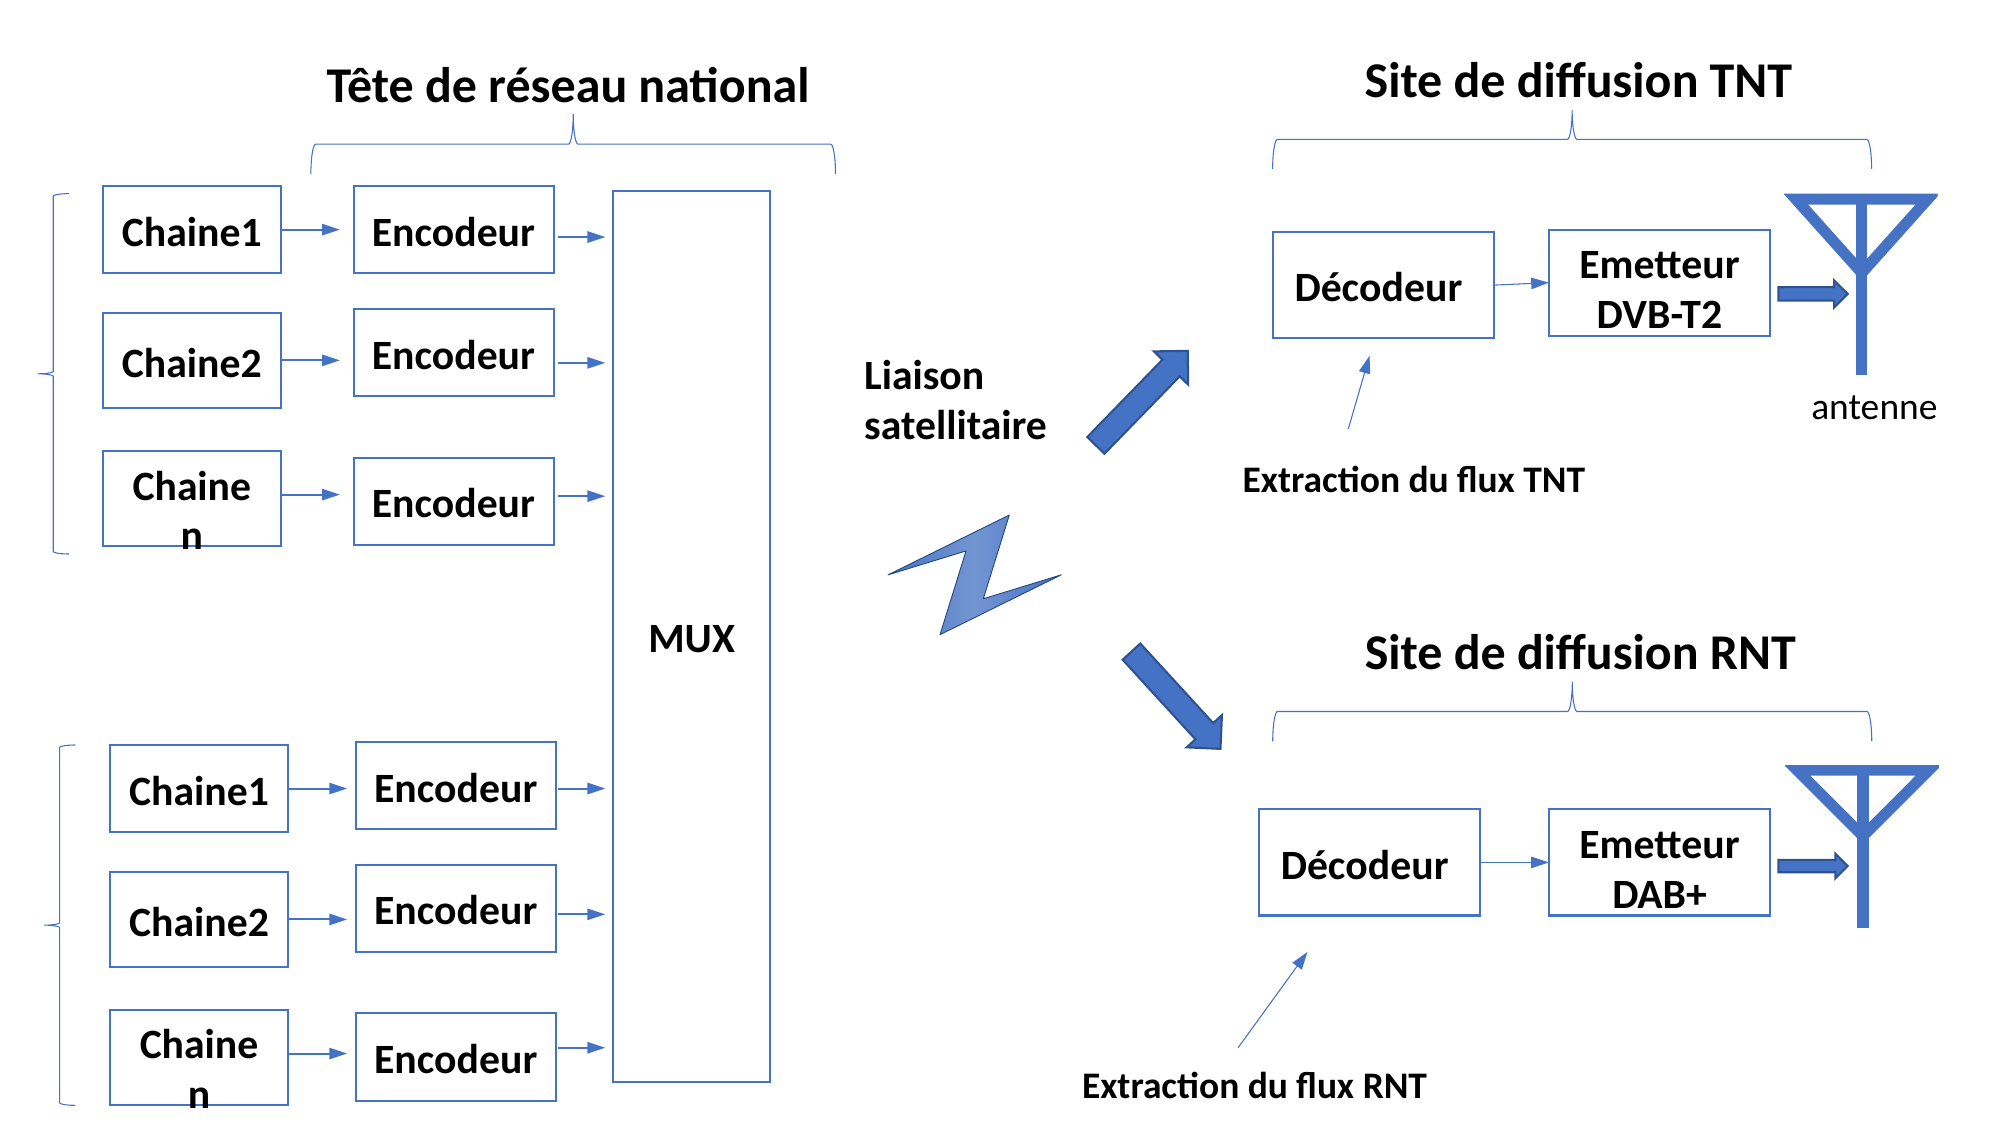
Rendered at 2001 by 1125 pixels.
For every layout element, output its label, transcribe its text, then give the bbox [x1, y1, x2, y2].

text_box Chaine n [110, 1010, 288, 1105]
picture [1783, 193, 1938, 380]
text_box Extraction du flux RNT [1067, 1053, 1447, 1115]
picture [1784, 765, 1939, 932]
text_box Décodeur [1273, 232, 1494, 338]
text_box Chaine n [103, 451, 281, 546]
text_box Site de diffusion TNT [1349, 40, 1814, 116]
text_box Emetteur DAB+ [1549, 809, 1770, 916]
text_box Chaine2 [103, 313, 281, 408]
text_box Encodeur [356, 1013, 556, 1101]
text_box Site de diffusion RNT [1349, 612, 1818, 688]
text_box Encodeur [354, 458, 554, 545]
text_box Encodeur [356, 865, 556, 952]
text_box [1087, 350, 1189, 454]
text_box MUX [613, 191, 770, 1082]
text_box Chaine2 [110, 872, 288, 967]
text_box Emetteur DVB-T2 [1549, 230, 1770, 336]
text_box Chaine1 [103, 186, 281, 273]
text_box Encodeur [354, 186, 554, 273]
text_box antenne [1796, 374, 1955, 436]
text_box [1122, 643, 1222, 749]
text_box Liaison satellitaire [849, 340, 1068, 457]
text_box Encodeur [356, 742, 556, 829]
text_box [1778, 853, 1848, 879]
text_box Chaine1 [110, 745, 288, 832]
text_box Encodeur [354, 309, 554, 396]
text_box Décodeur [1259, 809, 1480, 916]
text_box Extraction du flux TNT [1227, 447, 1605, 509]
picture [885, 511, 1062, 637]
text_box [1778, 280, 1848, 308]
text_box Tête de réseau national [311, 44, 927, 121]
